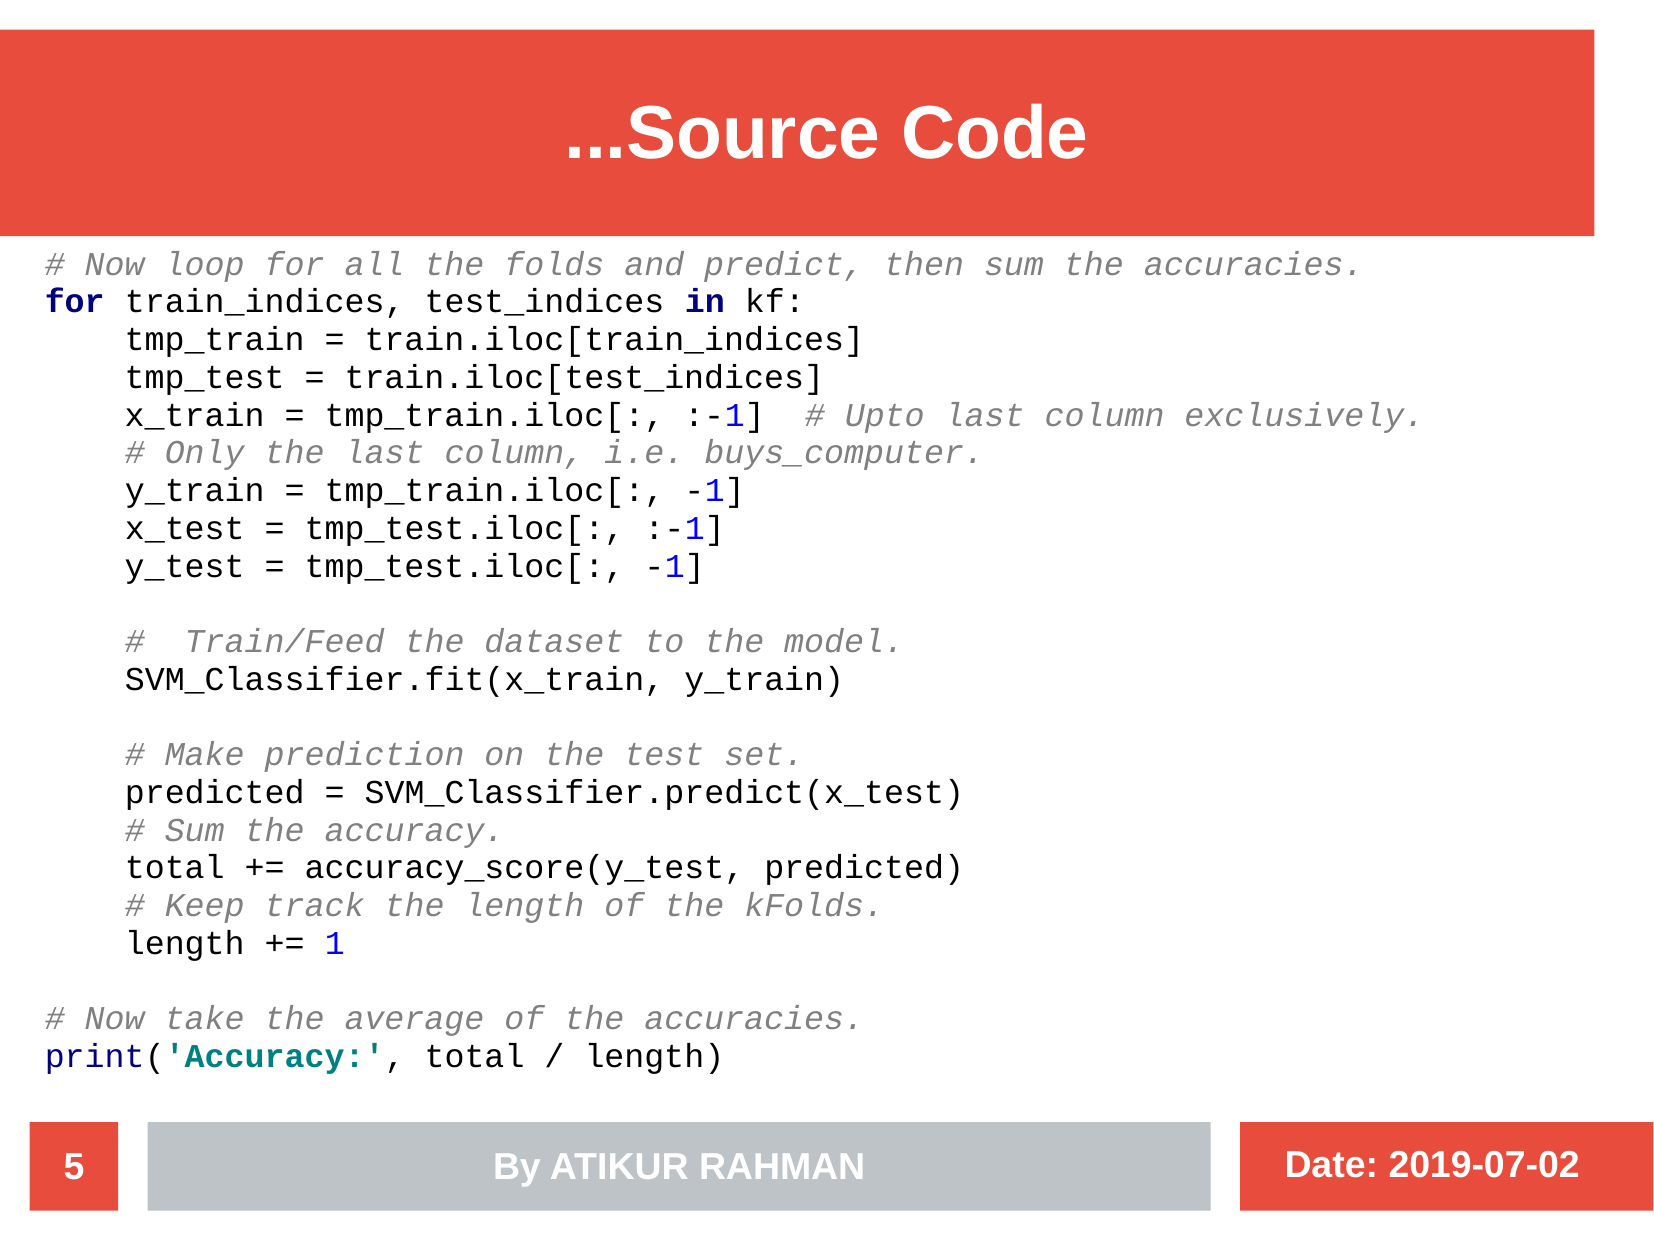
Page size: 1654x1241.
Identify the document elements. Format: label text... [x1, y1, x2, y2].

text_box # Now loop for all the folds and predict, then sum the accuracies. for train_indices, test_indices in kf: tmp_train = train.iloc[train_indices] tmp_test = train.iloc[test_indices] x_train = tmp_train.iloc[:, :-1] # Upto last column exclusively. # Only the last column, i.e. buys_computer. y_train = tmp_train.iloc[:, -1] x_test = tmp_test.iloc[:, :-1] y_test = tmp_test.iloc[:, -1] # Train/Feed the dataset to the model. SVM_Classifier.fit(x_train, y_train) # Make prediction on the test set. predicted = SVM_Classifier.predict(x_test) # Sum the accuracy. total += accuracy_score(y_test, predicted) # Keep track the length of the kFolds. length += 1 # Now take the average of the accuracies. print('Accuracy:', total / length) [30, 240, 1635, 1094]
title ...Source Code [266, 59, 1388, 207]
